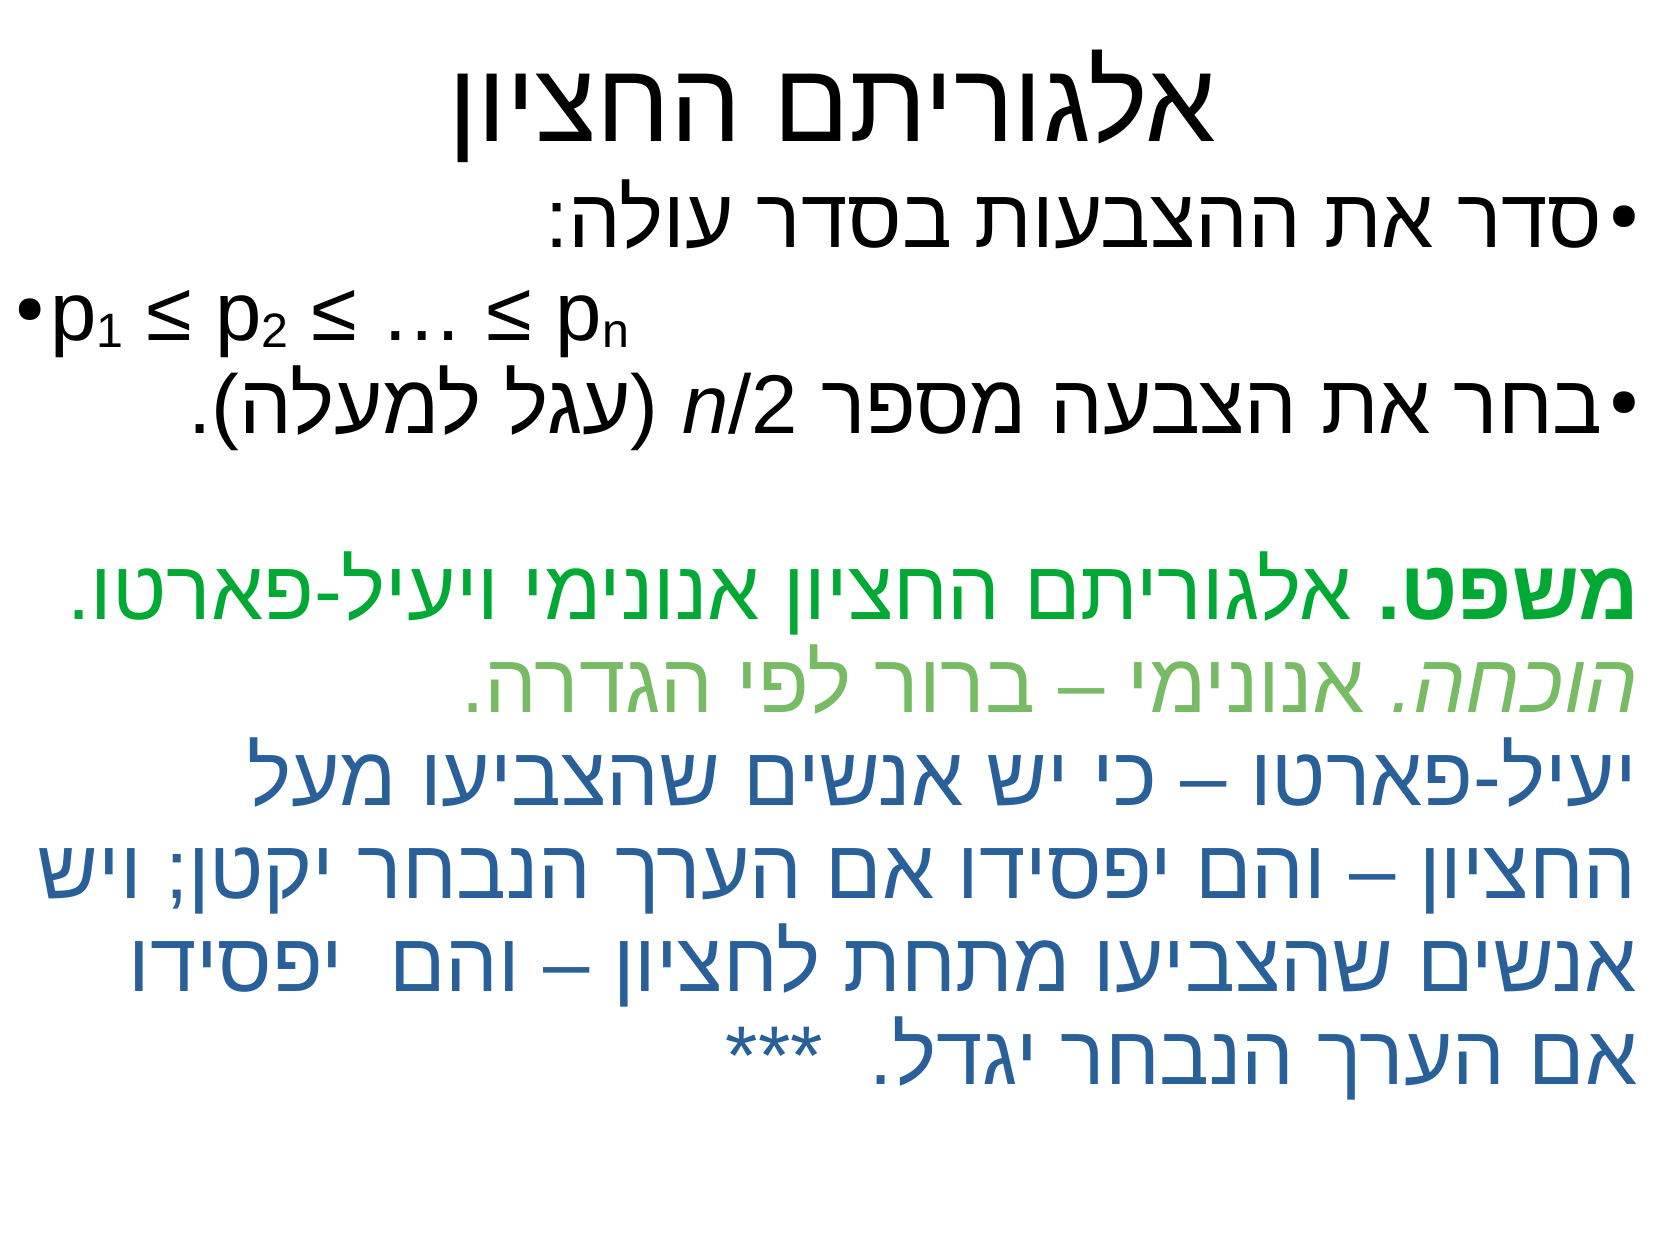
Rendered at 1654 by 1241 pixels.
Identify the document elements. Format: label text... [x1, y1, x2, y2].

text_box סדר את ההצבעות בסדר עולה: p1 ≤ p2 ≤ … ≤ pn בחר את הצבעה מספר n/2 (עגל למעלה). משפט. אלגוריתם החציון אנונימי ויעיל-פארטו. הוכחה. אנונימי – ברור לפי הגדרה. יעיל-פארטו – כי יש אנשים שהצביעו מעל החציון – והם יפסידו אם הערך הנבחר יקטן; ויש אנשים שהצביעו מתחת לחציון – והם יפסידו אם הערך הנבחר יגדל. *** [0, 165, 1654, 1203]
title אלגוריתם החציון [45, 0, 1621, 165]
